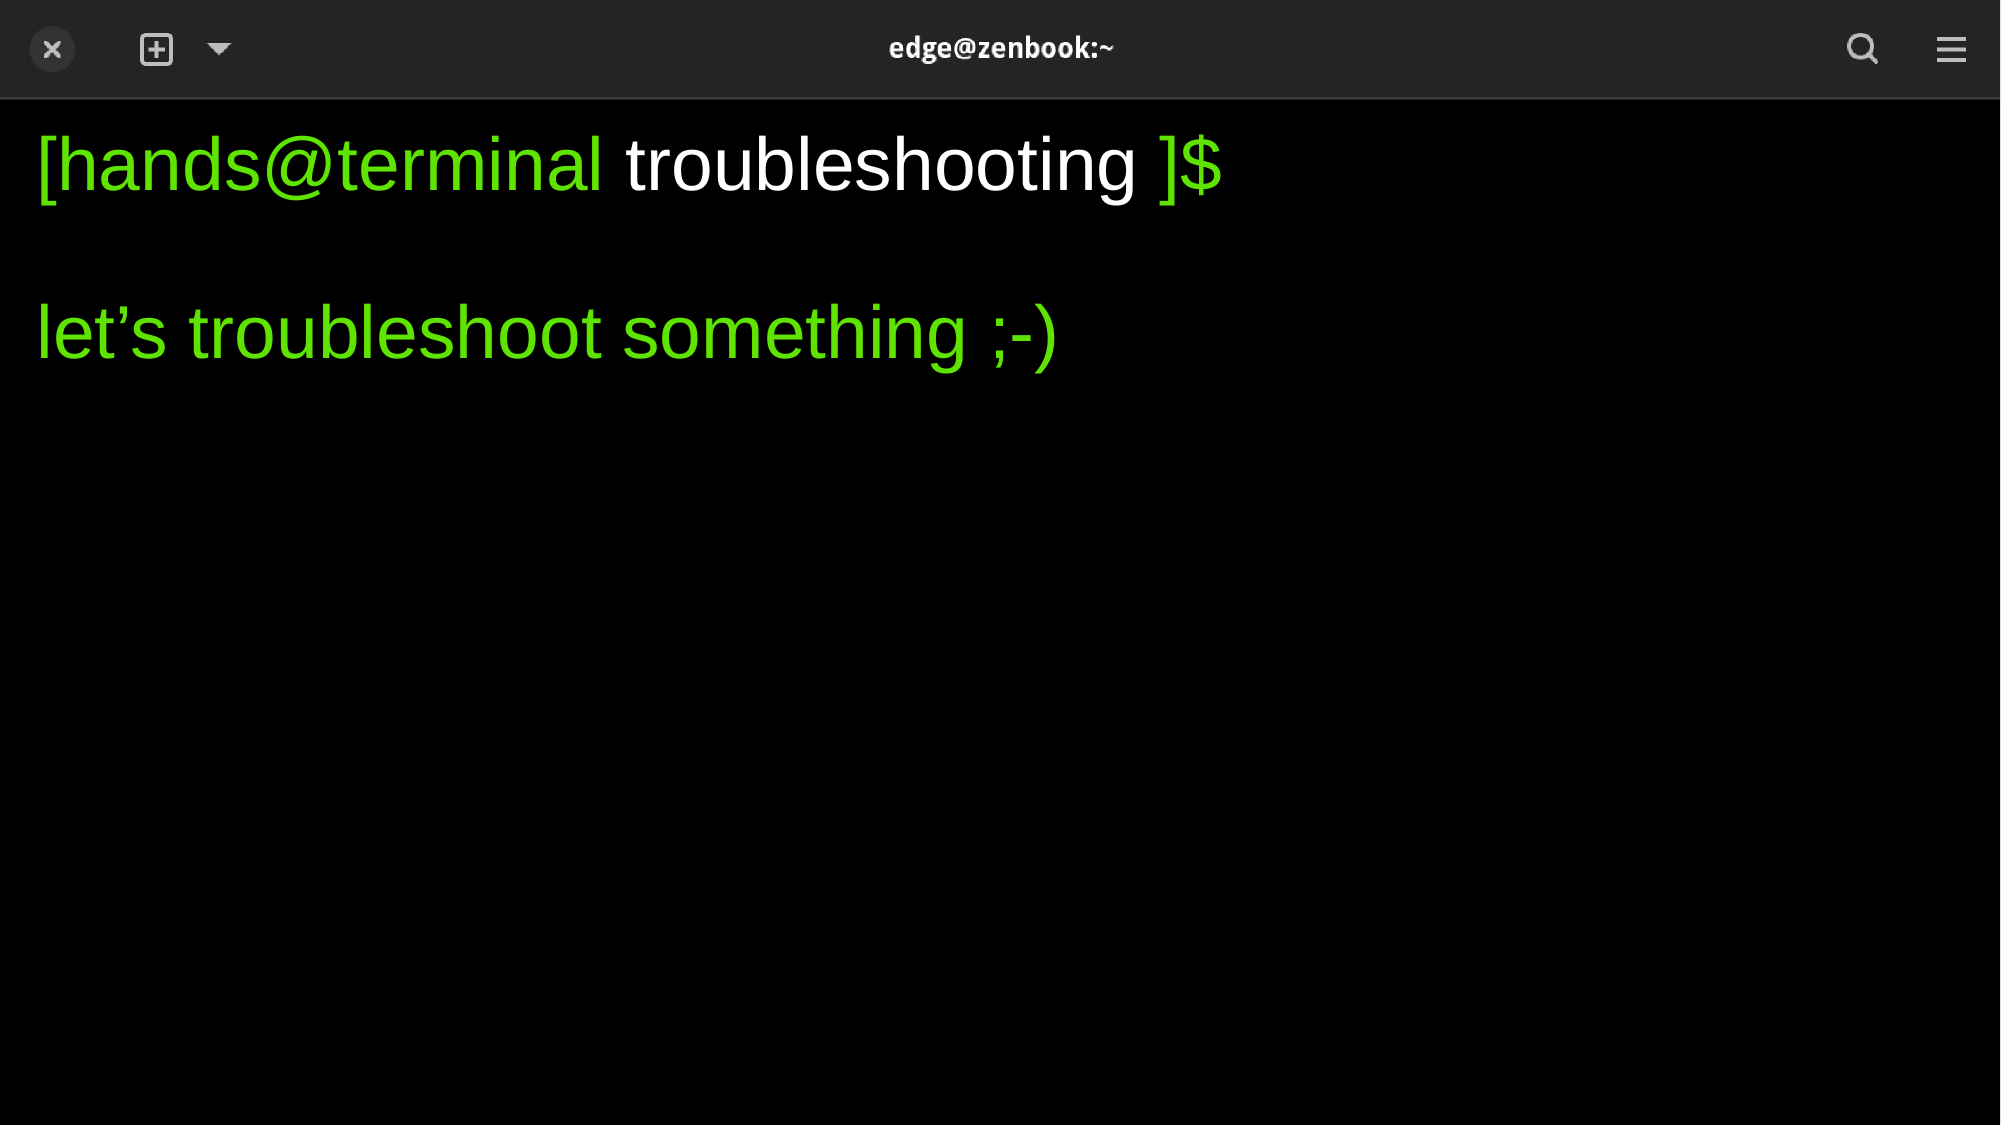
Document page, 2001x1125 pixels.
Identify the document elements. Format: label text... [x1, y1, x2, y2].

picture [0, 0, 2001, 1125]
subtitle [hands@terminal troubleshooting ]$ let’s troubleshoot something ;-) [21, 122, 1980, 1108]
